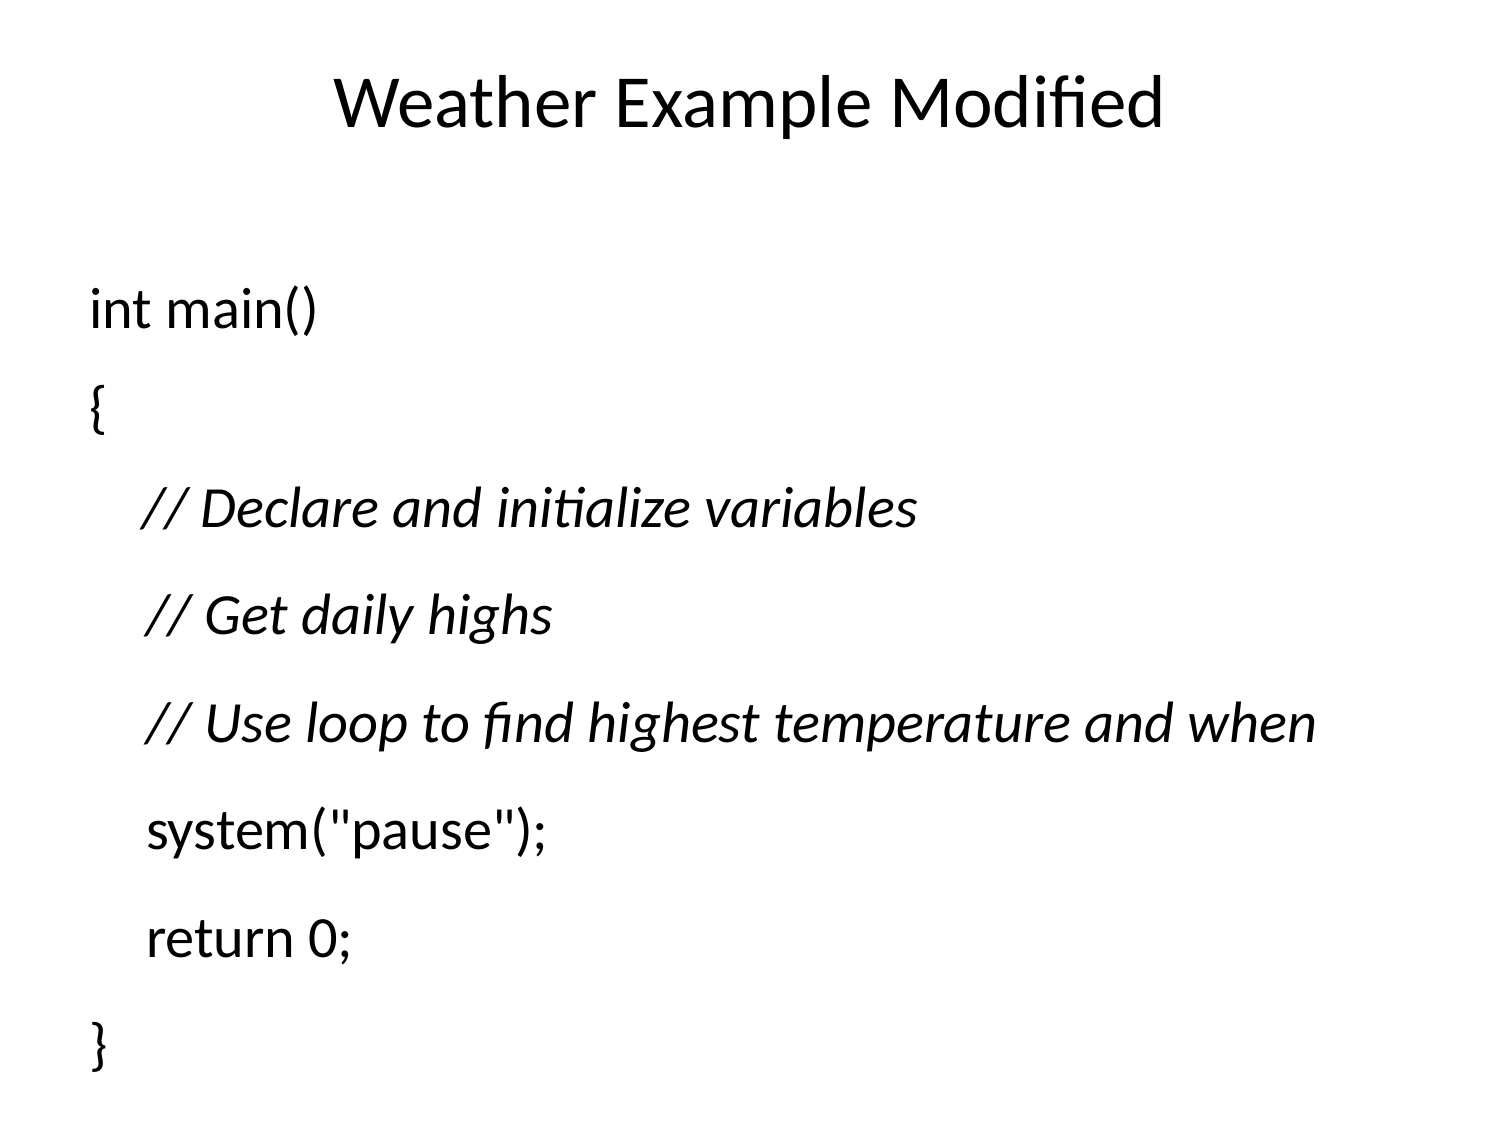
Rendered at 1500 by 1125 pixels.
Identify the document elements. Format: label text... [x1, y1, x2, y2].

list int main() { // Declare and initialize variables // Get daily highs // Use loop to find highest temperature and when system("pause"); return 0; } [75, 262, 1425, 1005]
title Weather Example Modified [75, 45, 1425, 233]
